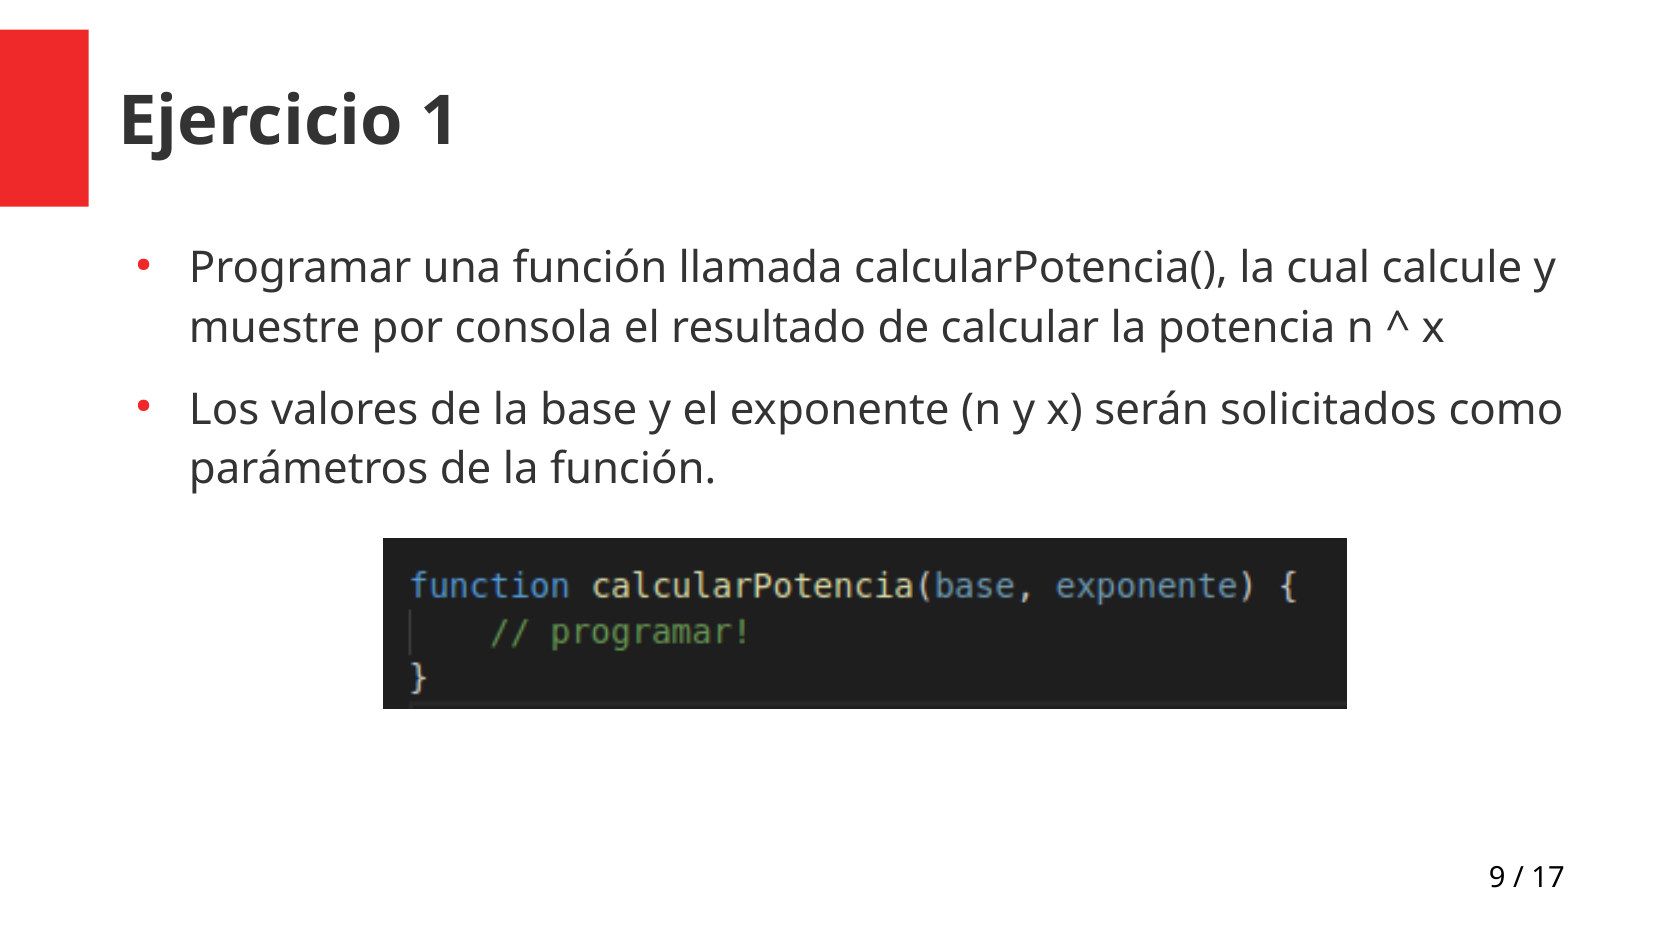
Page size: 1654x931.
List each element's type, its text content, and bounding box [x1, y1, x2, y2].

picture [383, 538, 1347, 709]
list Programar una función llamada calcularPotencia(), la cual calcule y muestre por consola el resultado de calcular la potencia n ^ x Los valores de la base y el exponente (n y x) serán solicitados como parámetros de la función. [118, 236, 1595, 798]
title Ejercicio 1 [118, 29, 1595, 207]
